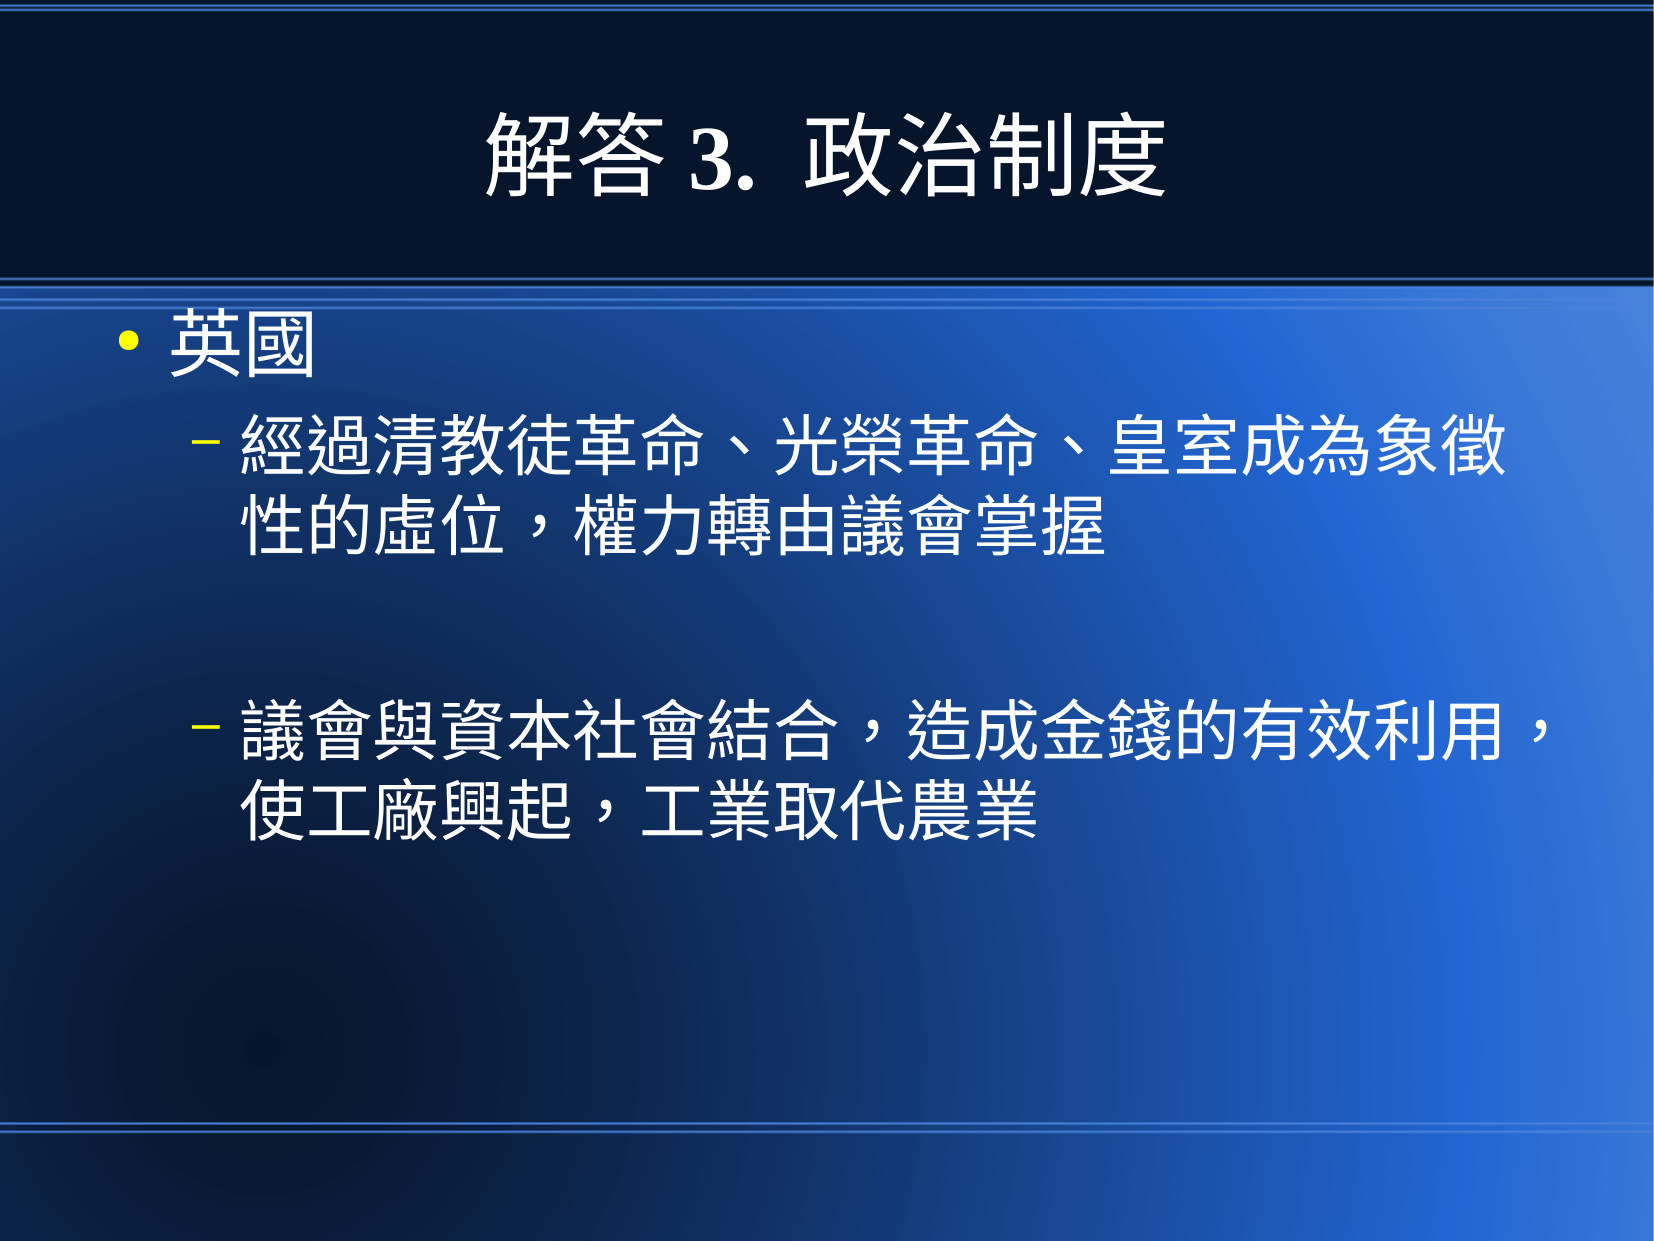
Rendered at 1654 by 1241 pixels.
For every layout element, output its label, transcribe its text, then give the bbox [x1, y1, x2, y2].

list 英國 經過清教徒革命、光榮革命、皇室成為象徵性的虛位，權力轉由議會掌握 議會與資本社會結合，造成金錢的有效利用，使工廠興起，工業取代農業 [82, 289, 1571, 1108]
title 解答3. 政治制度 [82, 49, 1571, 257]
picture [0, 0, 1654, 1241]
